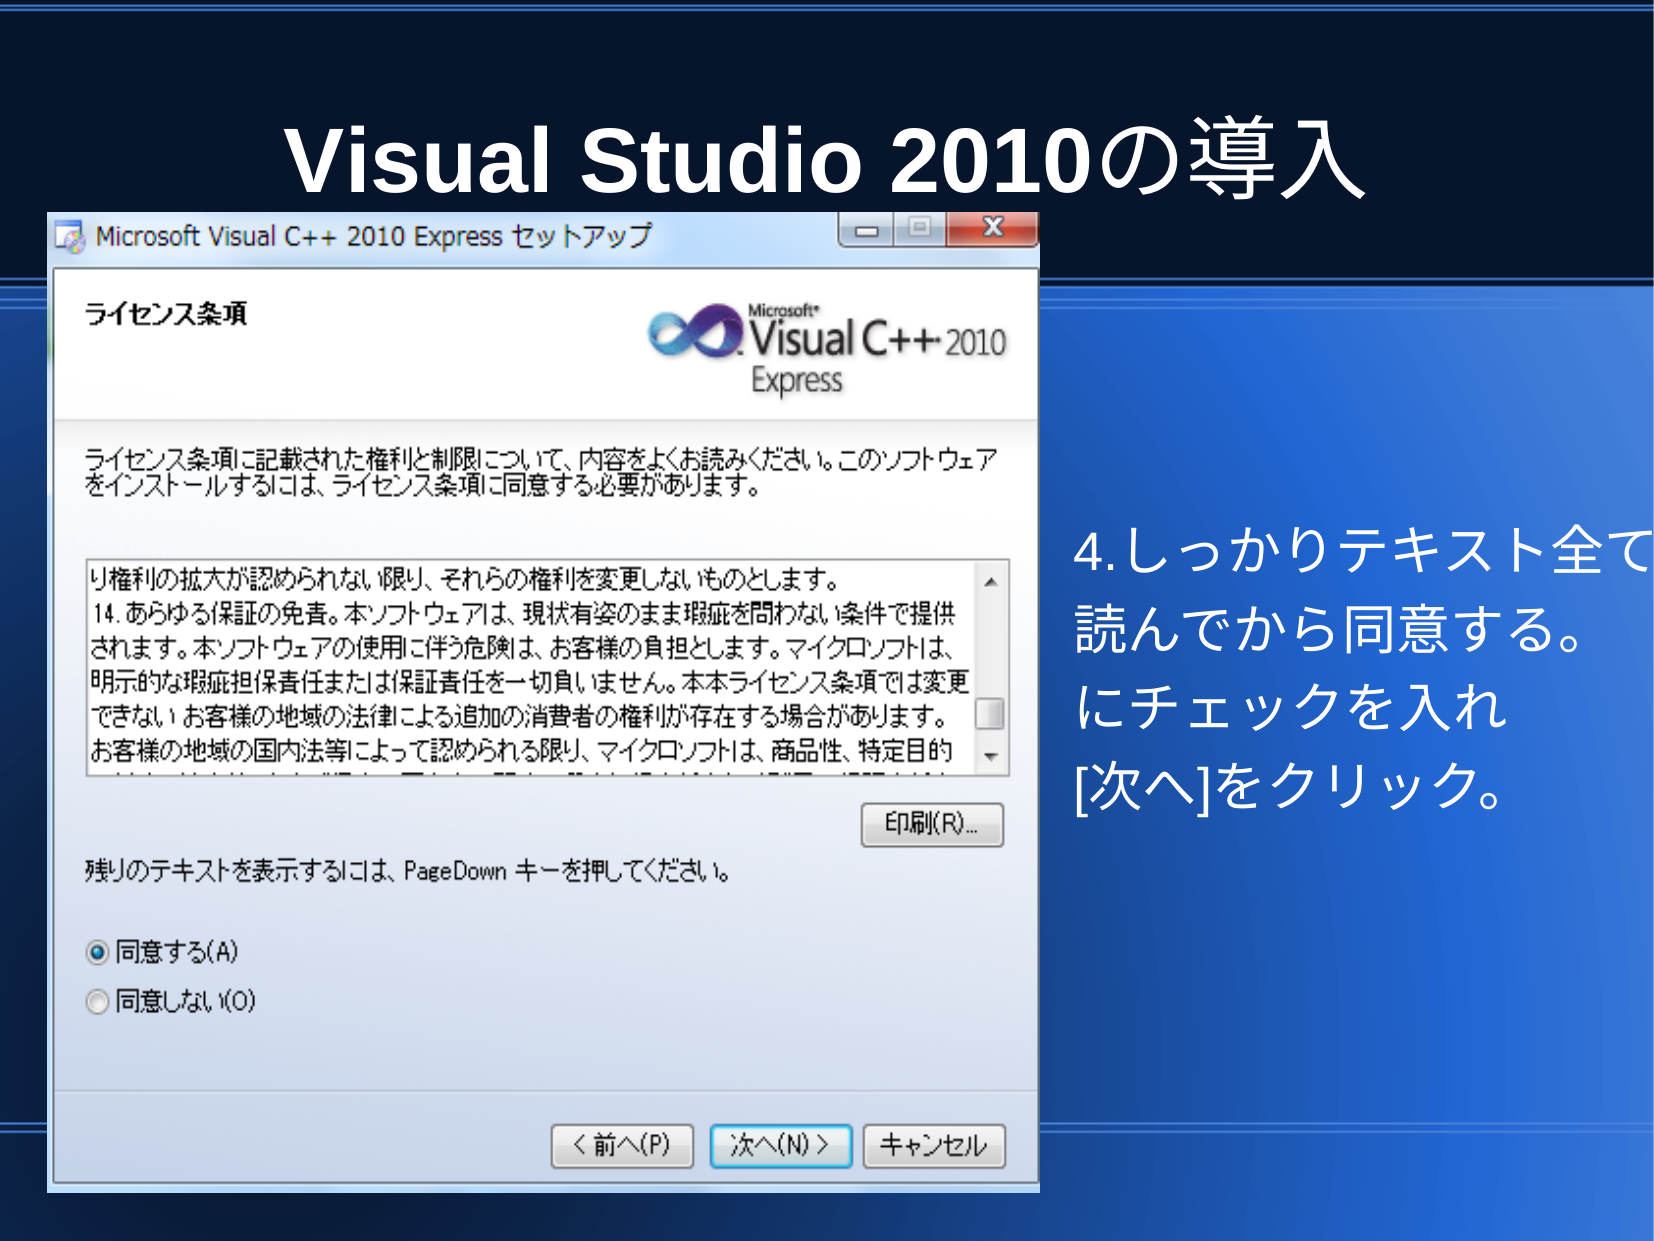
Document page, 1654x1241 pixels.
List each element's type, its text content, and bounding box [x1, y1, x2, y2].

text_box 4.しっかりテキスト全て 読んでから同意する。 にチェックを入れ [次へ]をクリック。 [1058, 500, 1595, 733]
title Visual Studio 2010の導入 [82, 49, 1571, 257]
picture [0, 0, 1654, 1241]
